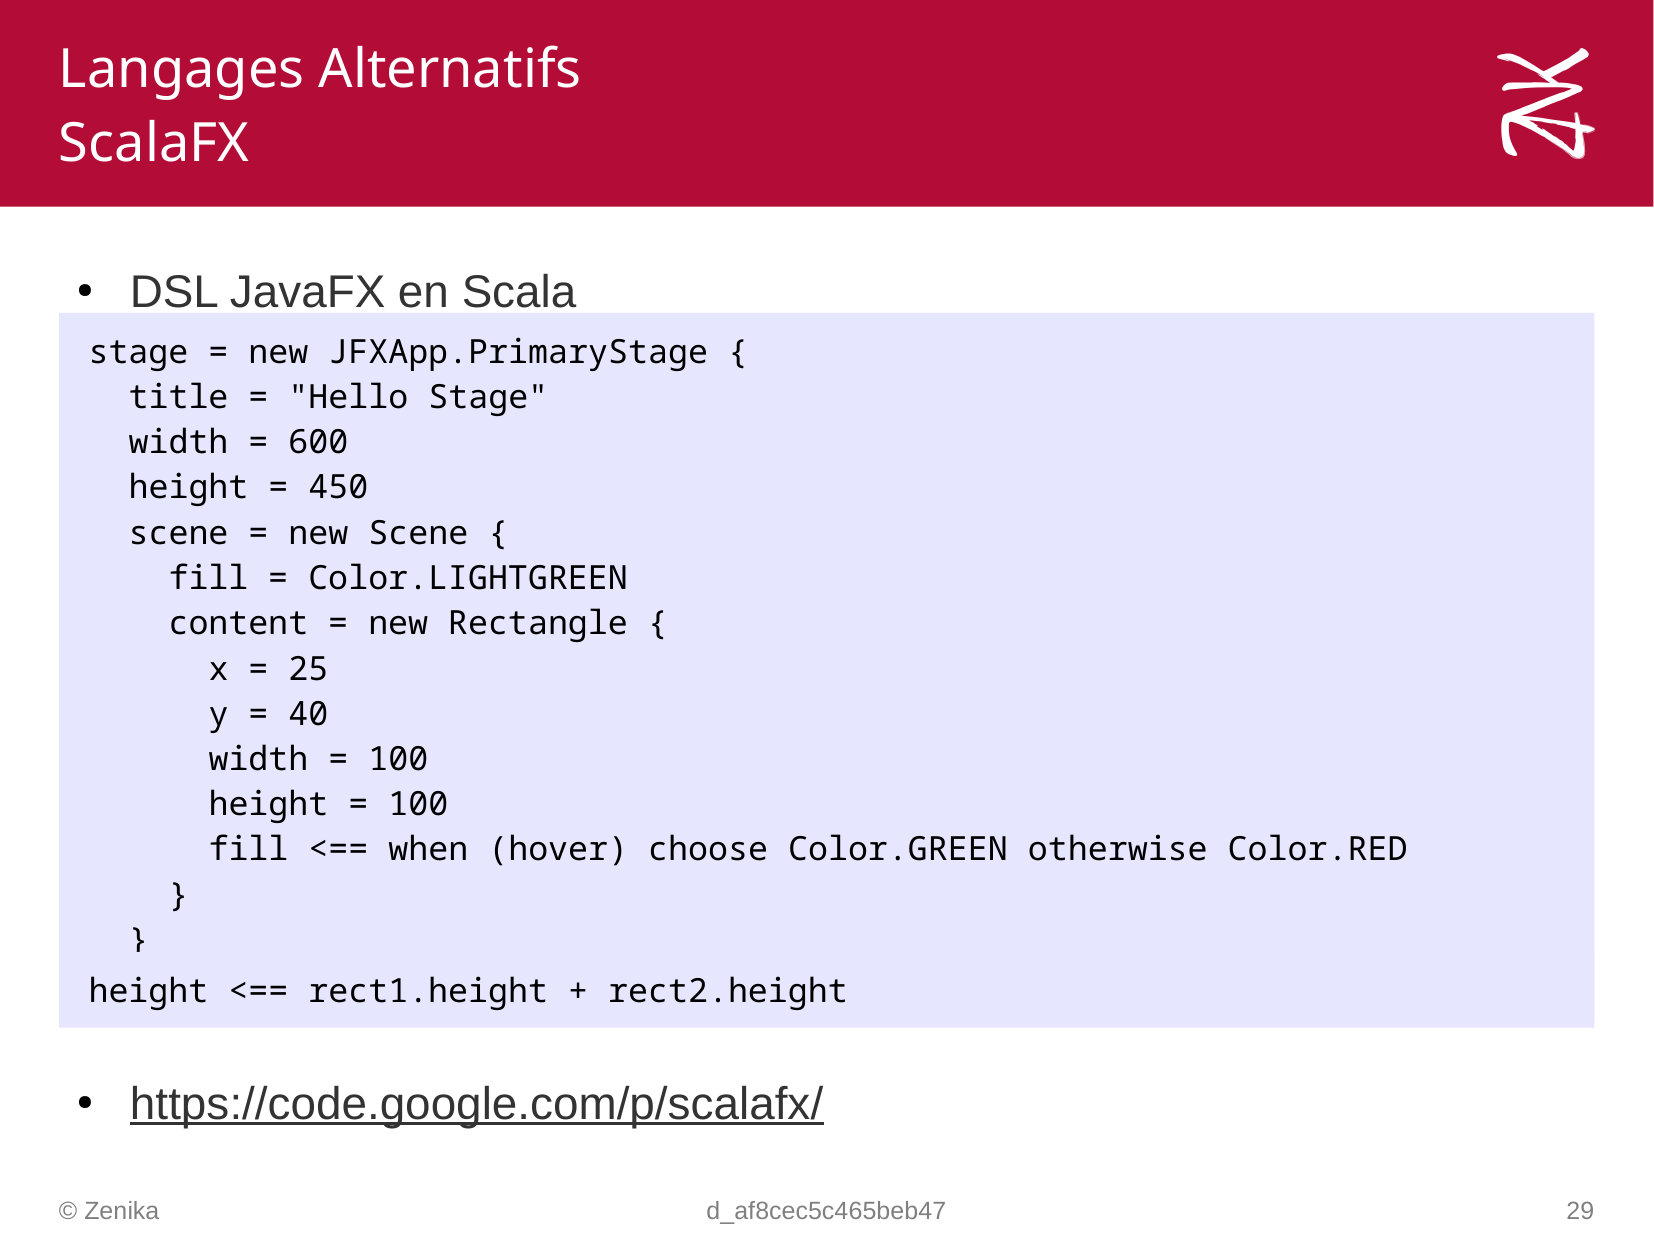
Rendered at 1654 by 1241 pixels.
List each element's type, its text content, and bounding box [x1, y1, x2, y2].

text_box stage = new JFXApp.PrimaryStage { title = "Hello Stage" width = 600 height = 450 scene = new Scene { fill = Color.LIGHTGREEN content = new Rectangle { x = 25 y = 40 width = 100 height = 100 fill <== when (hover) choose Color.GREEN otherwise Color.RED } } } [59, 312, 1595, 845]
title Langages Alternatifs ScalaFX [59, 29, 1595, 178]
list DSL JavaFX en Scala Bindings dans un style naturel https://code.google.com/p/scalafx/ [59, 265, 1595, 312]
list DSL JavaFX en Scala Bindings dans un style naturel https://code.google.com/p/scalafx/ [59, 1028, 1595, 1182]
text_box height <== rect1.height + rect2.height [59, 951, 1595, 1028]
